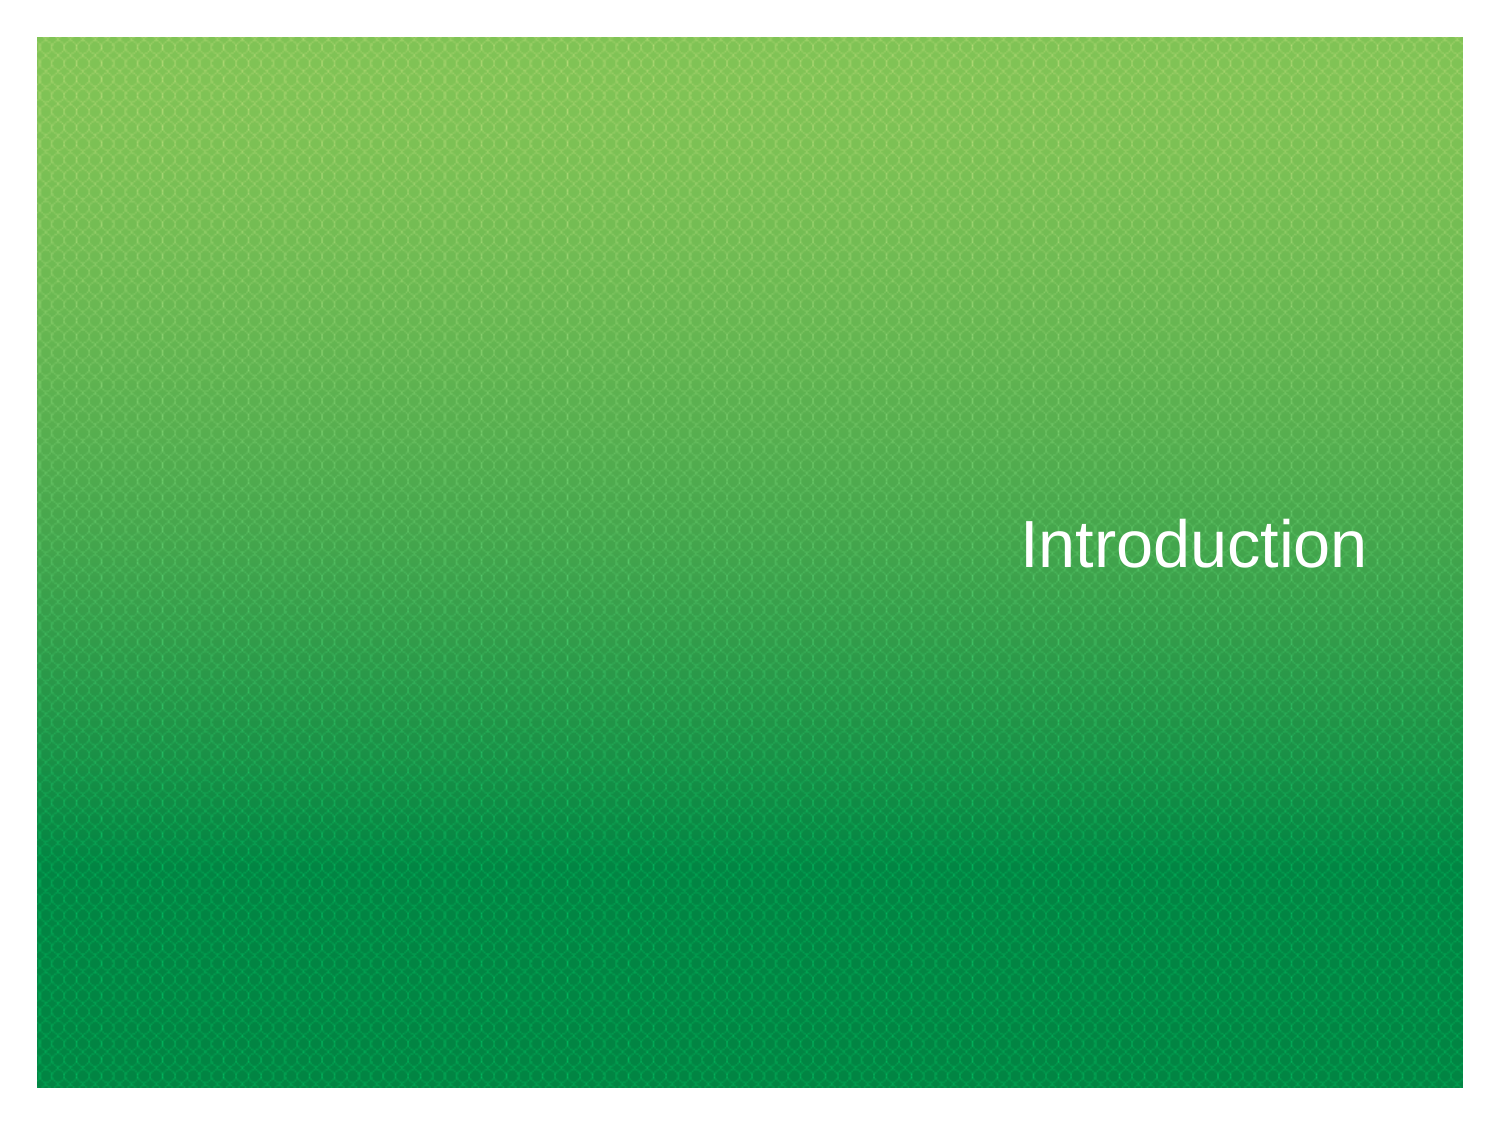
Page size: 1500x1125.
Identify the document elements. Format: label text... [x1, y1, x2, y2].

picture [37, 37, 1463, 1088]
title Introduction [135, 450, 1369, 638]
